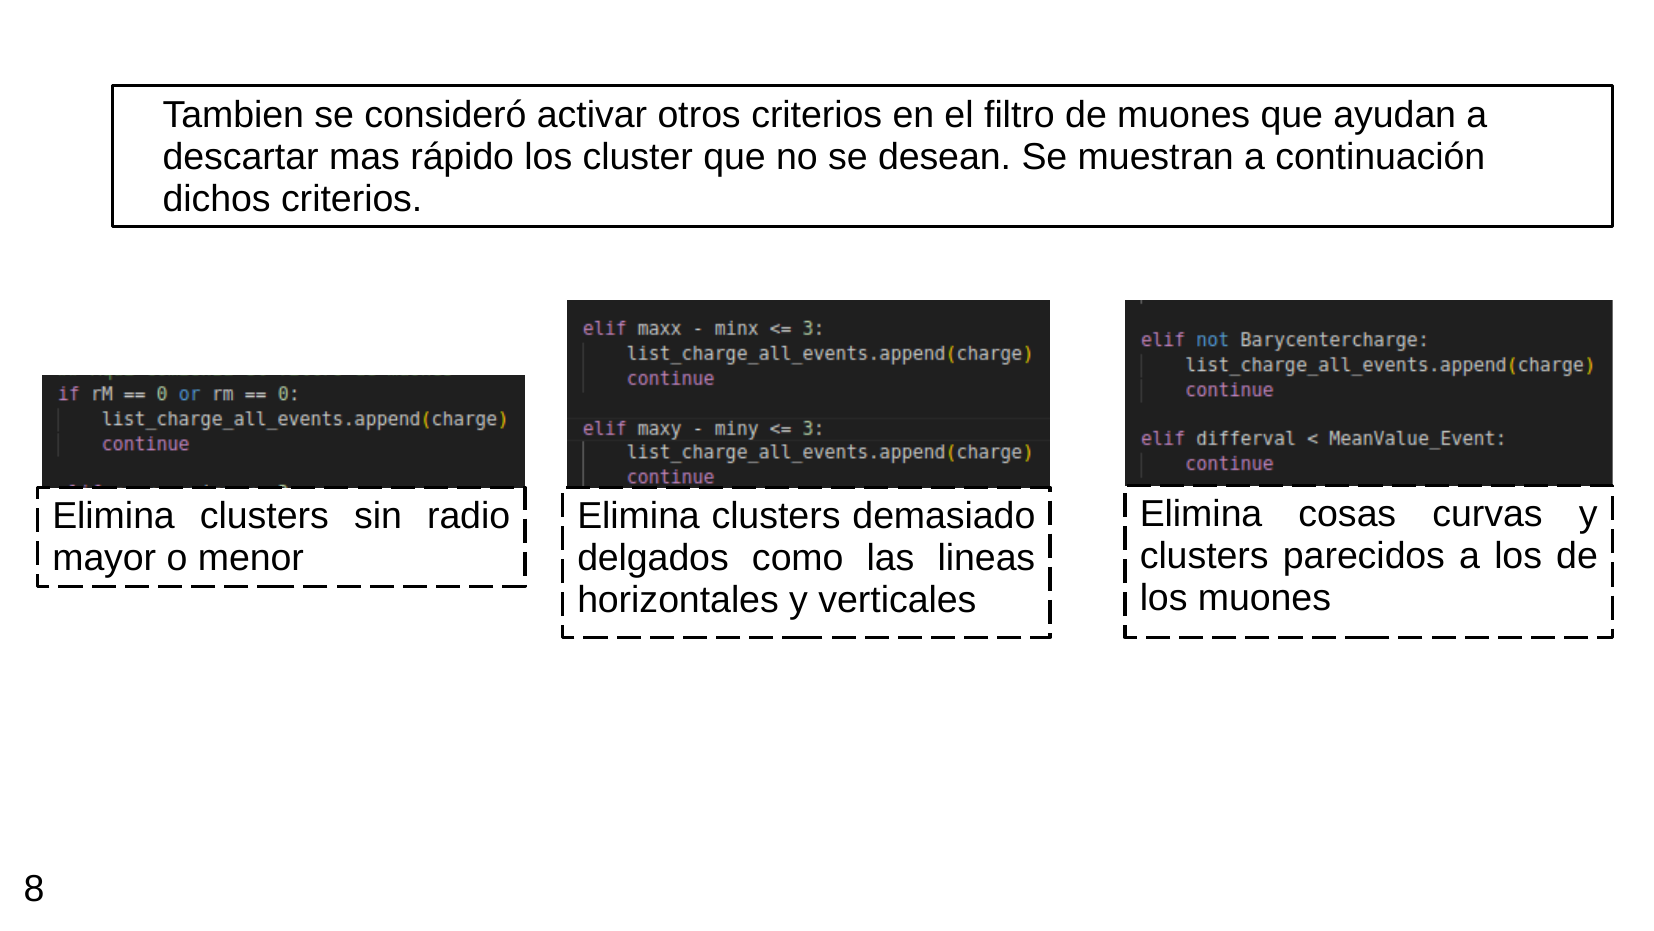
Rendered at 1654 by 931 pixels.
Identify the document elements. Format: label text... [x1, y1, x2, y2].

text_box <number> [8, 860, 638, 931]
picture [42, 375, 526, 487]
text_box Elimina clusters demasiado delgados como las lineas horizontales y verticales [562, 487, 1051, 638]
text_box Elimina cosas curvas y clusters parecidos a los de los muones [1125, 485, 1613, 638]
picture [1125, 300, 1613, 485]
picture [567, 300, 1051, 487]
text_box Elimina clusters sin radio mayor o menor [37, 487, 526, 587]
text_box Tambien se consideró activar otros criterios en el filtro de muones que ayudan a descartar mas rápido los cluster que no se desean. Se muestran a continuación dichos criterios. [112, 85, 1613, 227]
